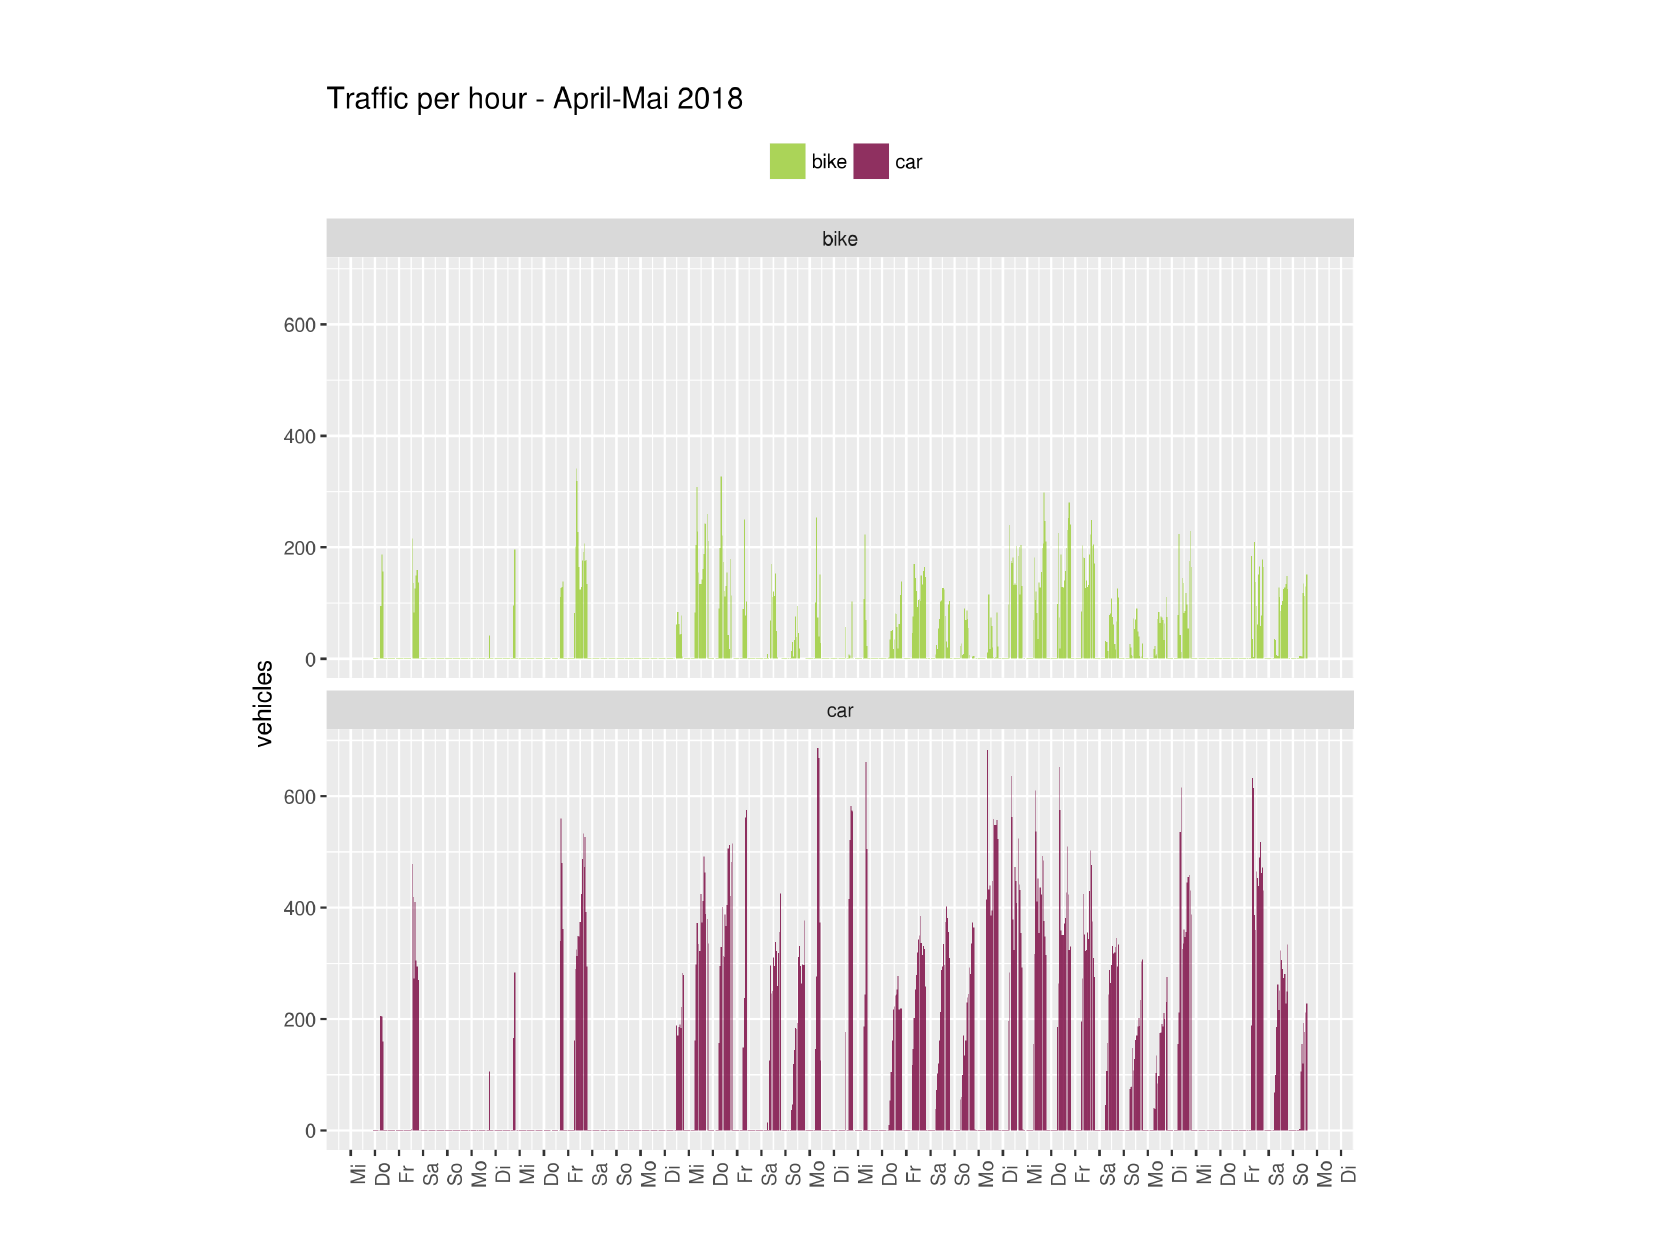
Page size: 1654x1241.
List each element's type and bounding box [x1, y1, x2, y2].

picture [240, 74, 1366, 1201]
